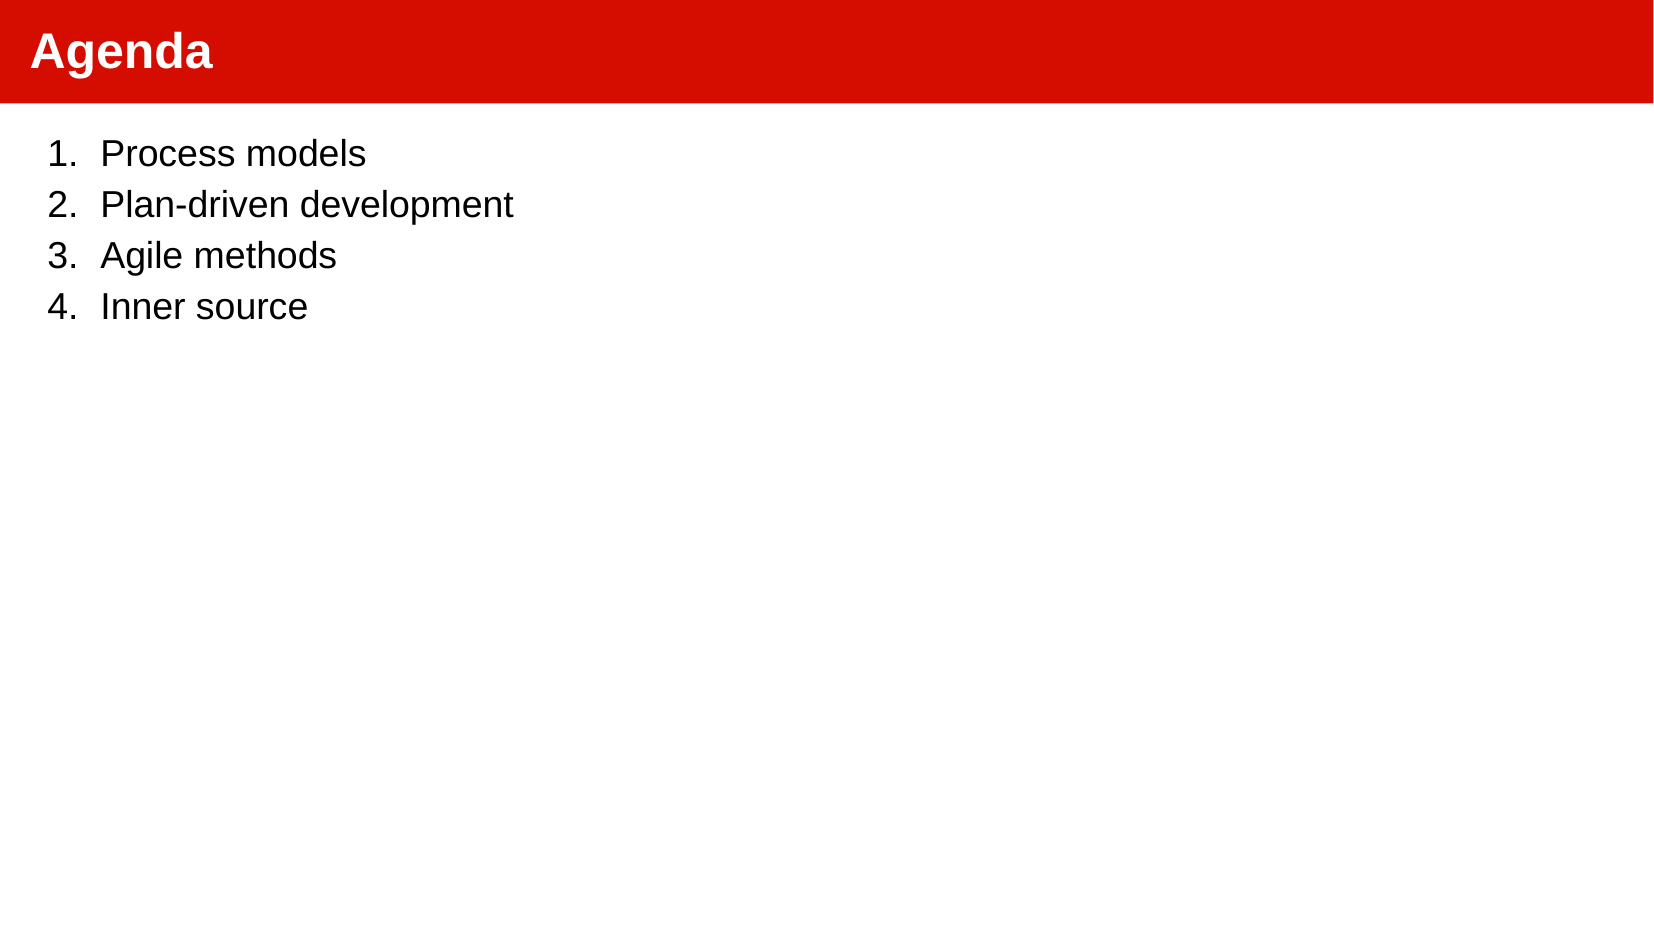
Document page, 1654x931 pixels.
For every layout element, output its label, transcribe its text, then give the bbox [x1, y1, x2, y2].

list Process models Plan-driven development Agile methods Inner source [29, 132, 1625, 813]
title Agenda [0, 0, 1654, 104]
